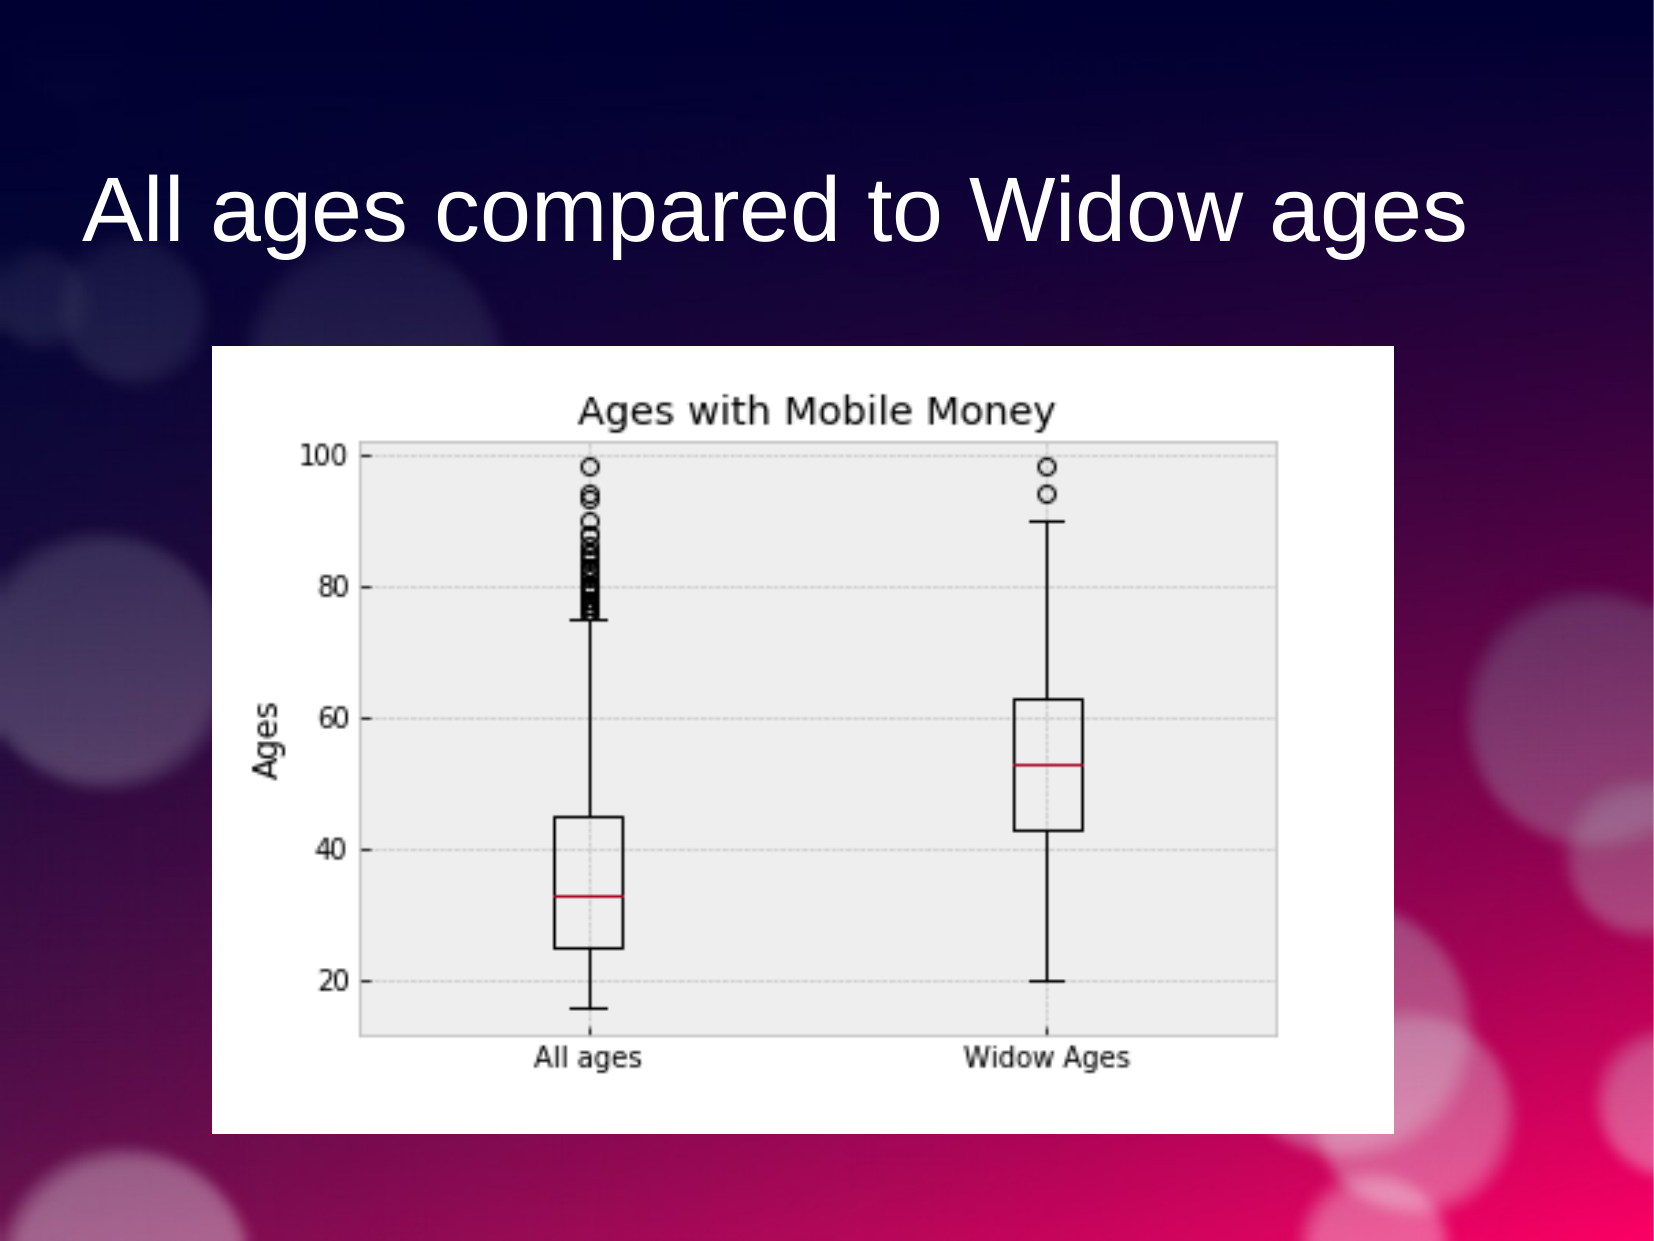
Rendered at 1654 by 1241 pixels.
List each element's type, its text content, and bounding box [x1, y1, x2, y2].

title All ages compared to Widow ages [82, 106, 1571, 314]
picture [0, 0, 1654, 1241]
